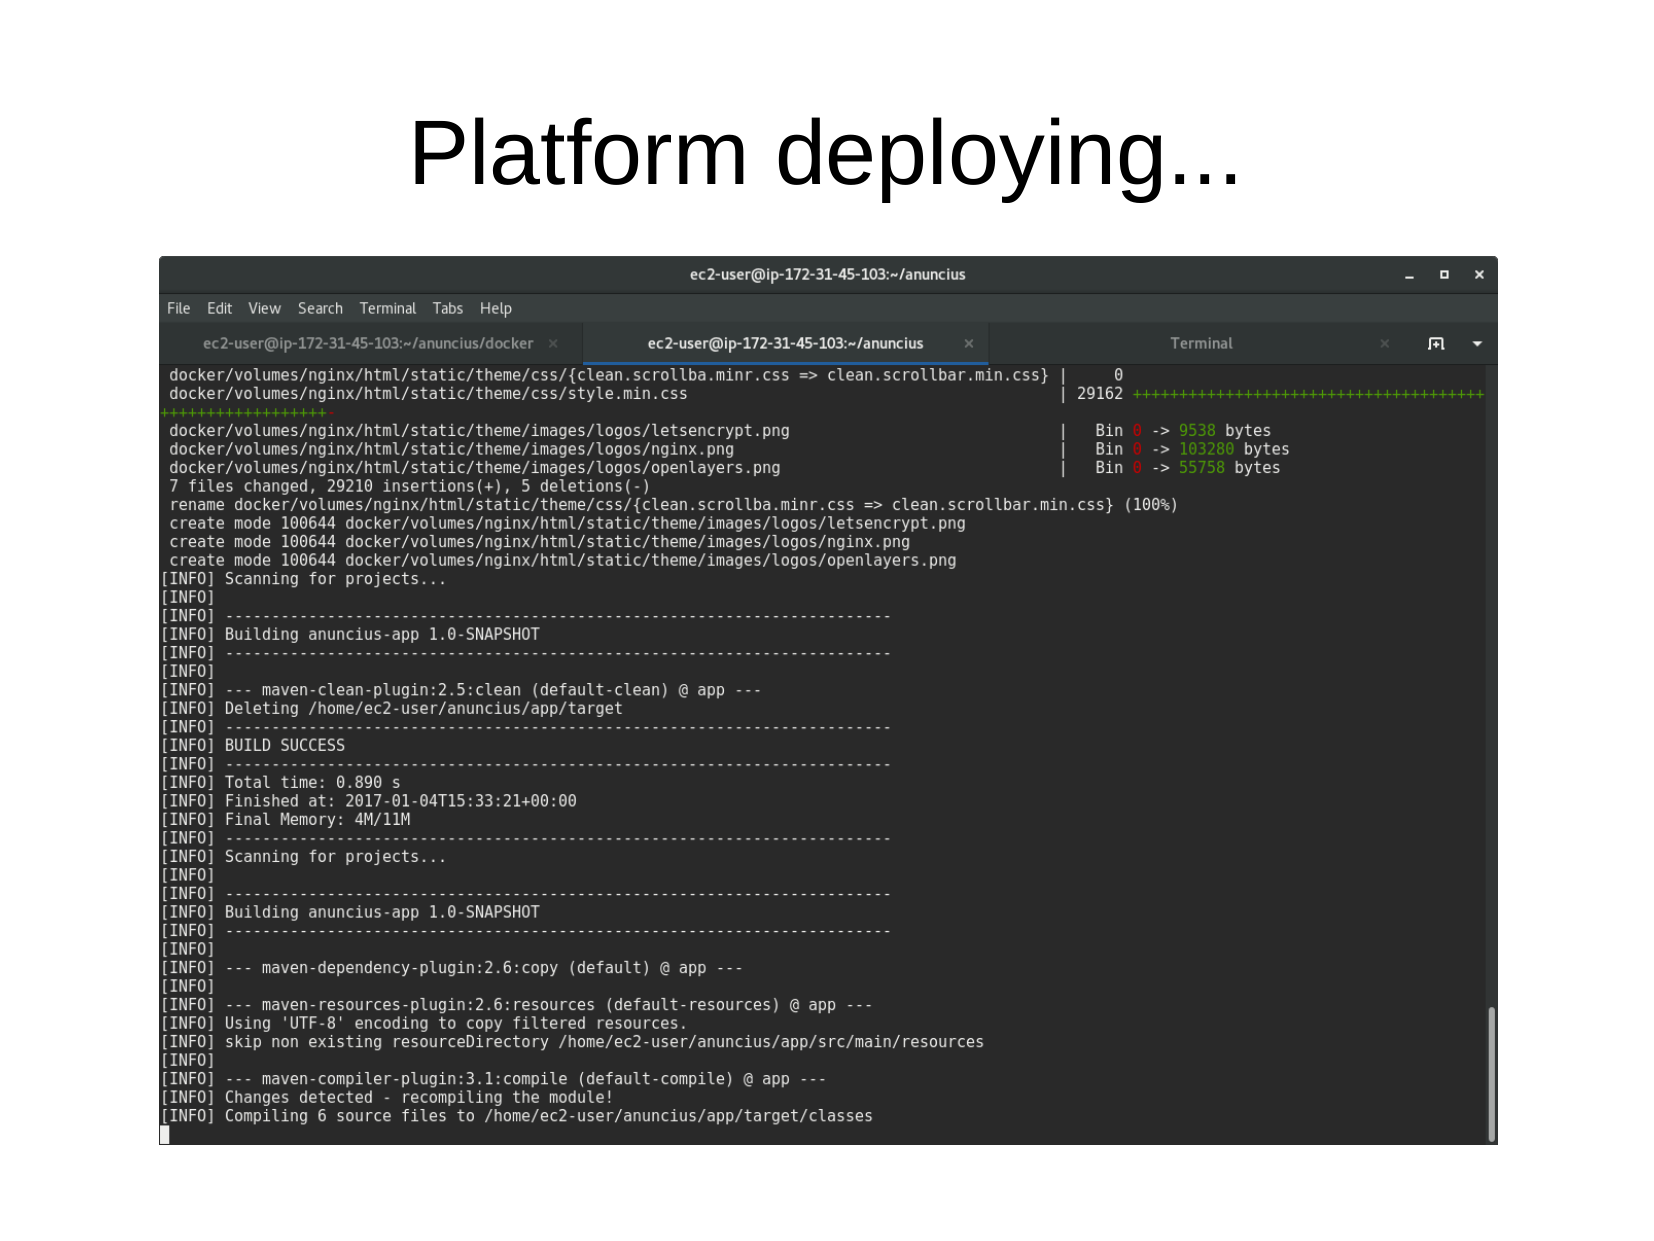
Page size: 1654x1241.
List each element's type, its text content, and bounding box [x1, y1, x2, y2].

picture [159, 256, 1498, 1145]
title Platform deploying... [82, 49, 1571, 257]
